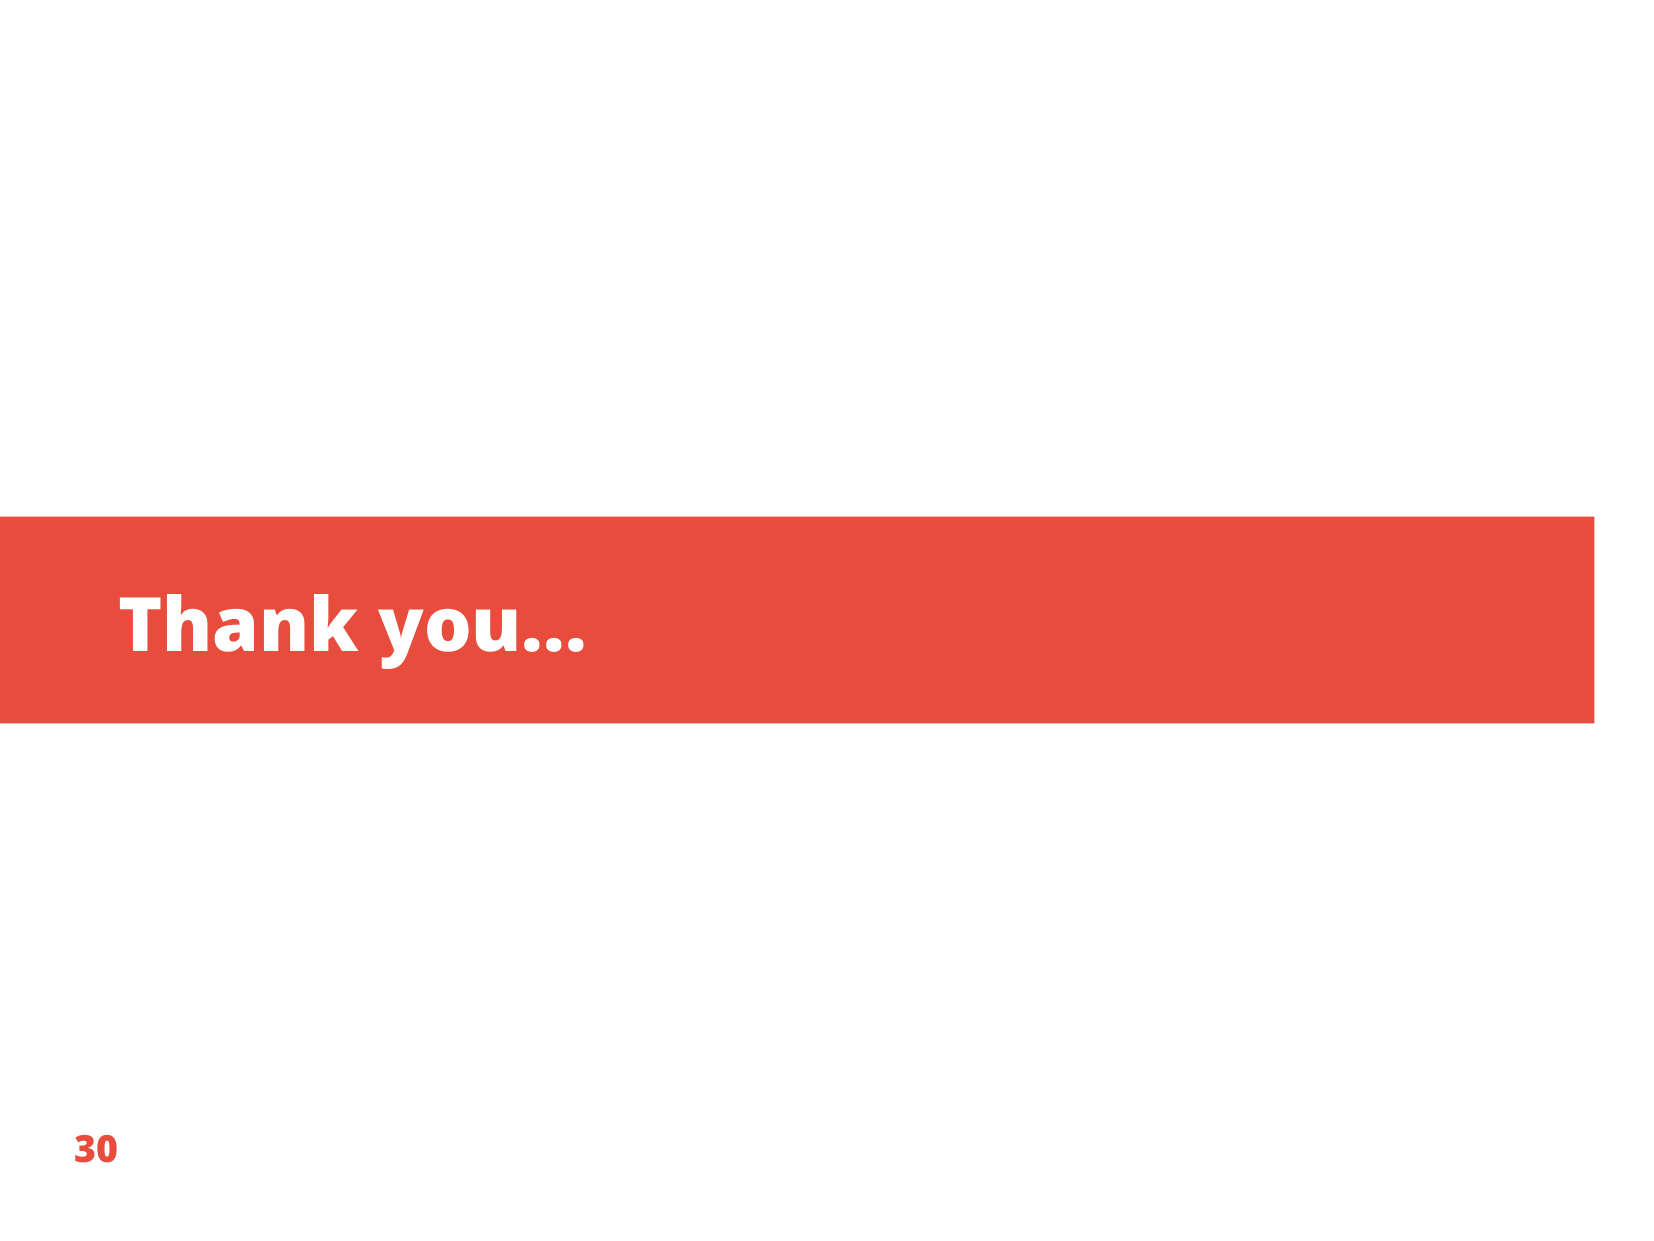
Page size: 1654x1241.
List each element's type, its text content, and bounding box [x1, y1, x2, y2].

title Thank you... [118, 525, 1654, 674]
